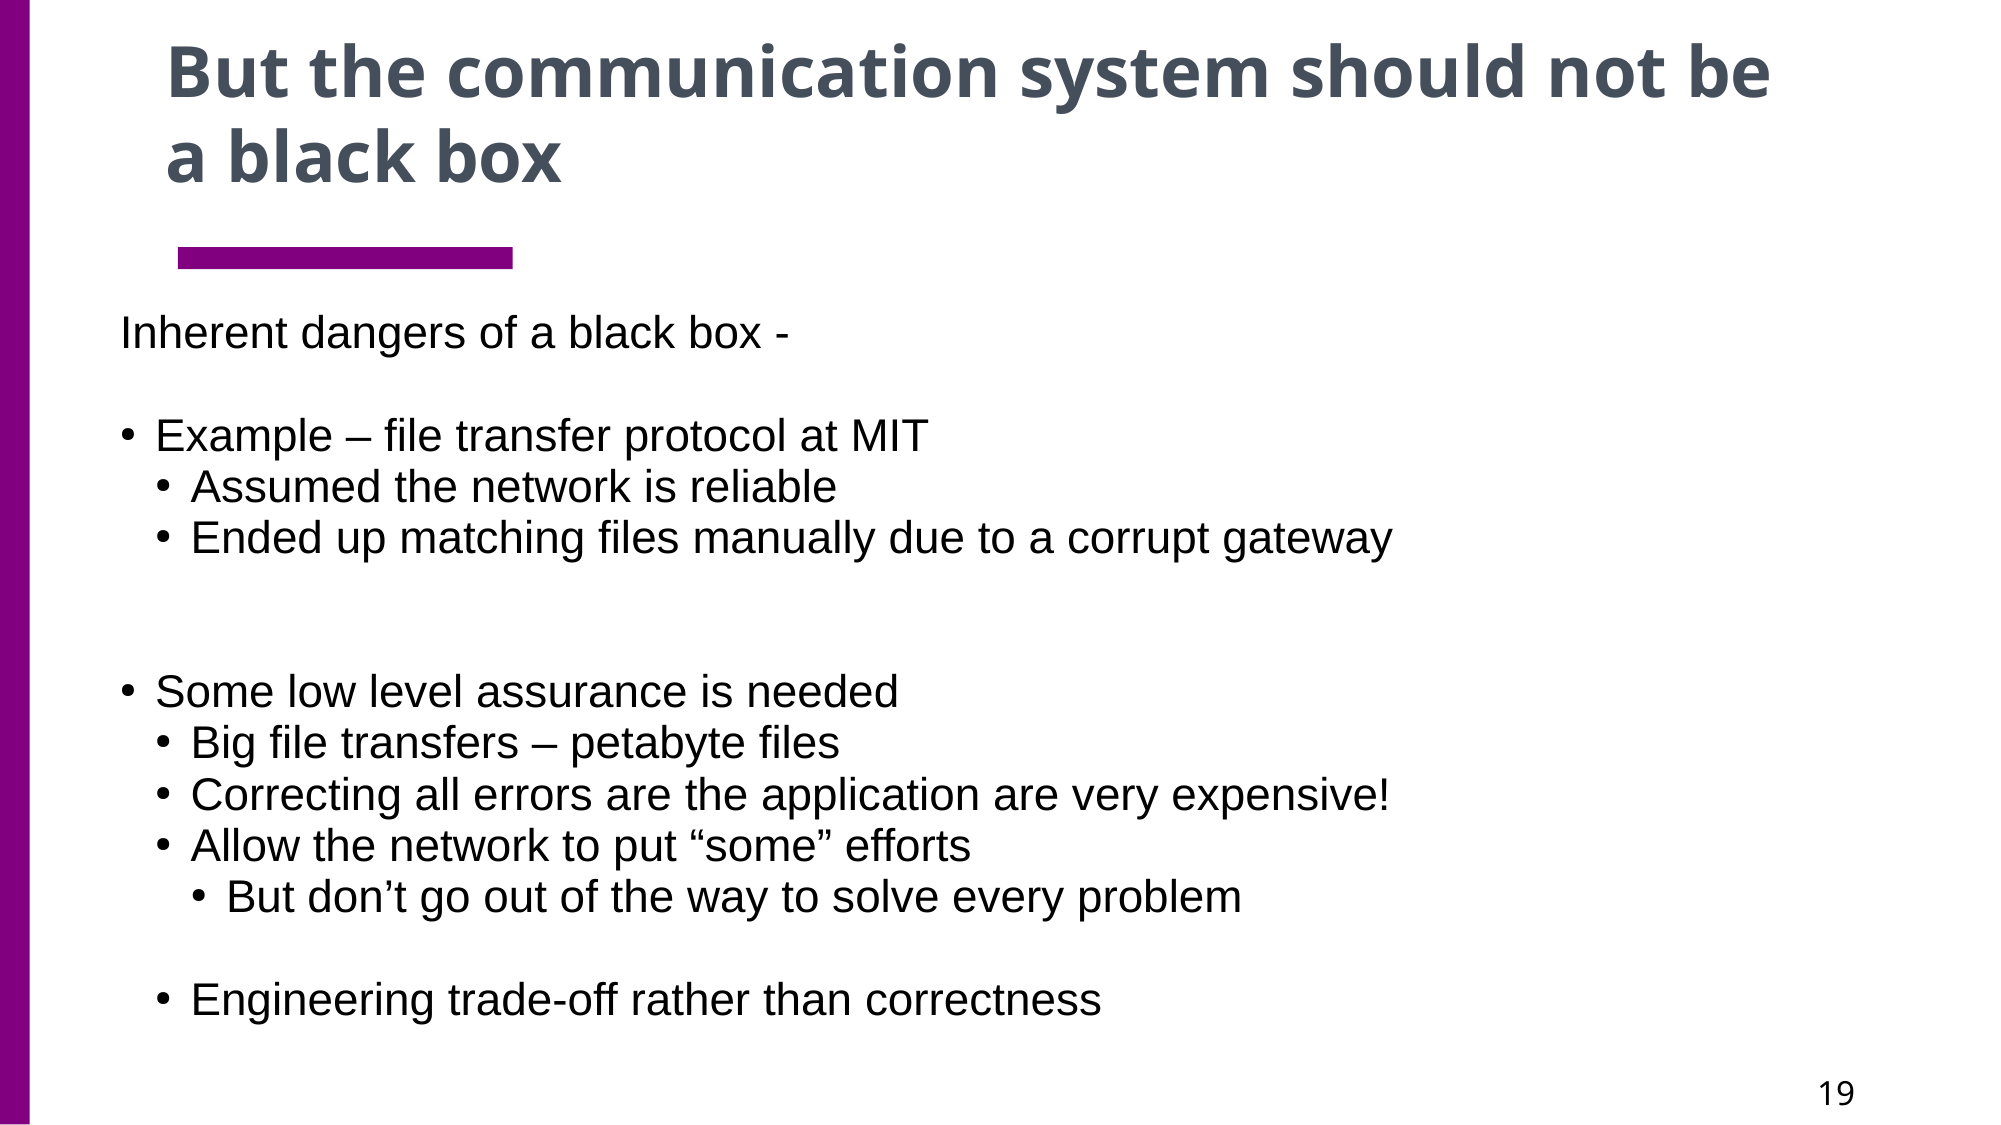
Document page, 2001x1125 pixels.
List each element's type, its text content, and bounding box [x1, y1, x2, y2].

text_box Inherent dangers of a black box - Example – file transfer protocol at MIT Assumed the network is reliable Ended up matching files manually due to a corrupt gateway Some low level assurance is needed Big file transfers – petabyte files Correcting all errors are the application are very expensive! Allow the network to put “some” efforts But don’t go out of the way to solve every problem Engineering trade-off rather than correctness [105, 299, 1906, 1125]
text_box But the communication system should not be a black box [151, 0, 1849, 212]
